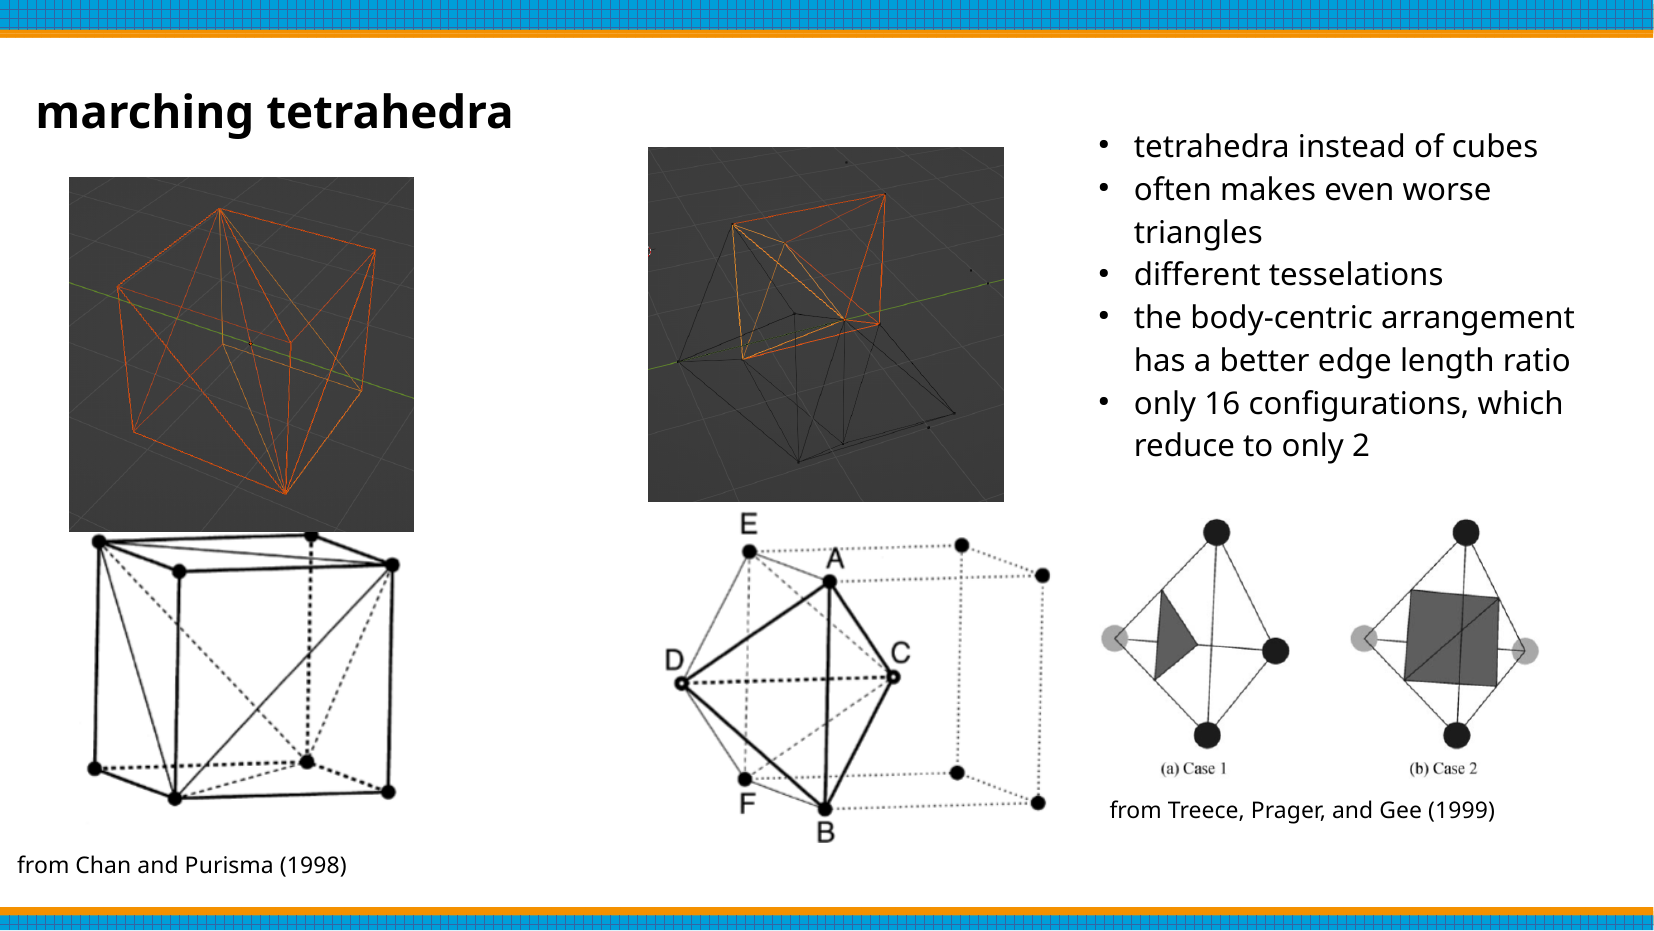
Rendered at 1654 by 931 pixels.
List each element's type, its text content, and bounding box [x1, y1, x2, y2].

picture [29, 147, 1079, 843]
picture [1092, 501, 1551, 789]
text_box marching tetrahedra [29, 73, 518, 148]
text_box from Treece, Prager, and Gee (1999) [1103, 788, 1595, 832]
text_box tetrahedra instead of cubes often makes even worse triangles different tesselations the body-centric arrangement has a better edge length ratio only 16 configurations, which reduce to only 2 [1092, 118, 1625, 473]
text_box from Chan and Purisma (1998) [11, 842, 562, 886]
